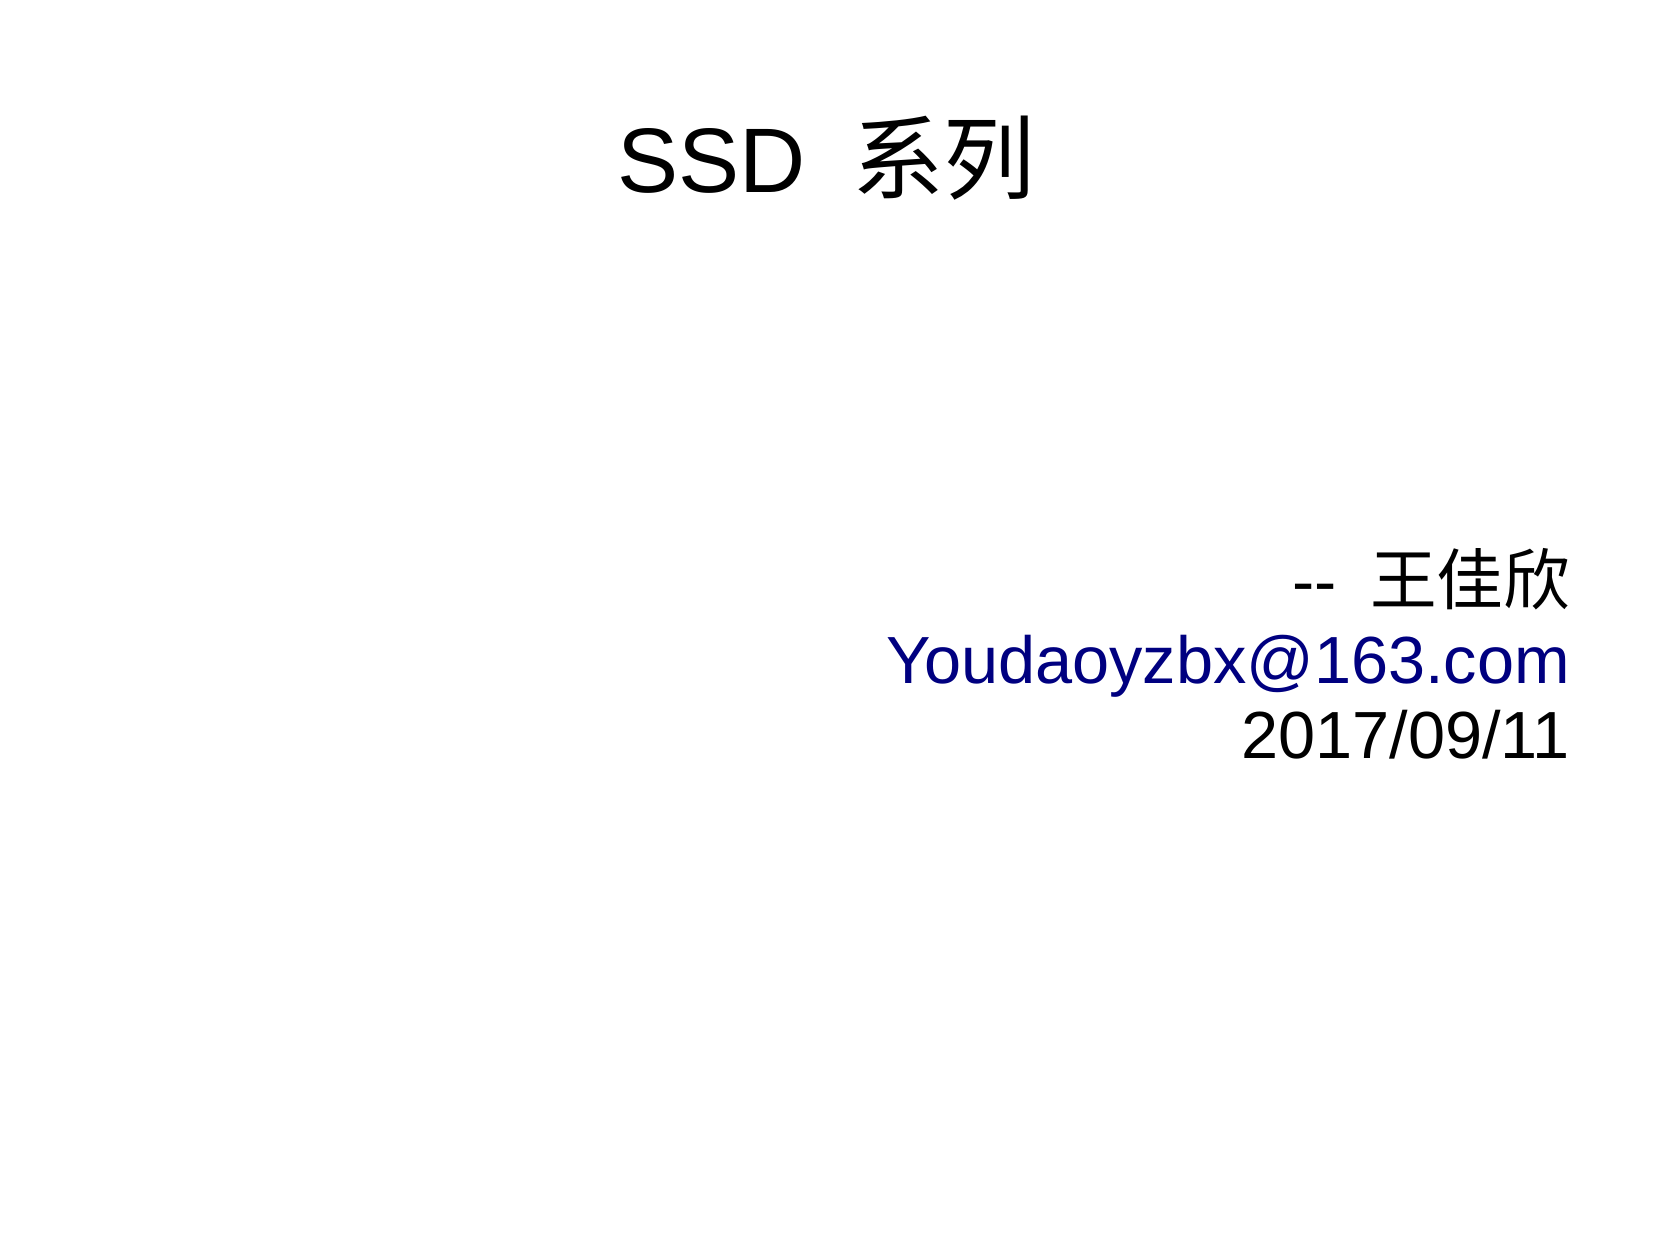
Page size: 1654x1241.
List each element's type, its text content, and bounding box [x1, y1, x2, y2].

title SSD 系列 [82, 49, 1571, 257]
subtitle -- 王佳欣 Youdaoyzbx@163.com 2017/09/11 [82, 290, 1571, 1010]
